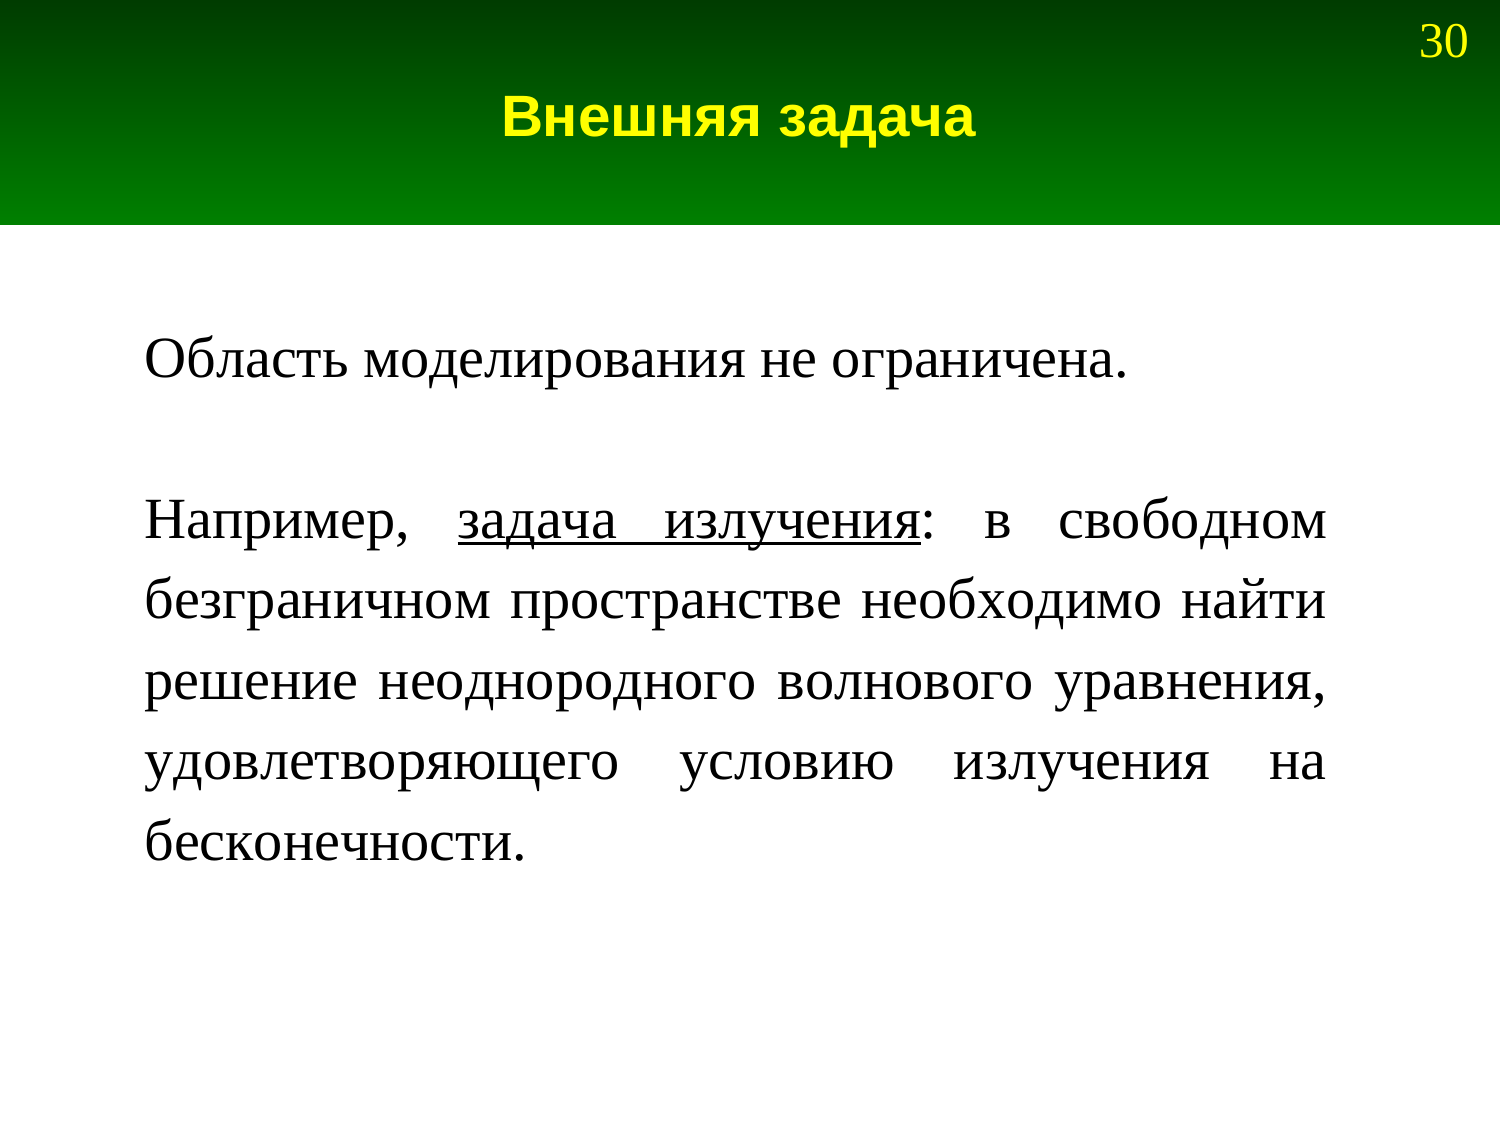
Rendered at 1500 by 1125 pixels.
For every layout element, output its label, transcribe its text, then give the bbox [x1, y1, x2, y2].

text_box Область моделирования не ограничена. Например, задача излучения: в свободном безграничном пространстве необходимо найти решение неоднородного волнового уравнения, удовлетворяющего условию излучения на бесконечности. [129, 301, 1371, 922]
title Внешняя задача [88, 18, 1389, 207]
